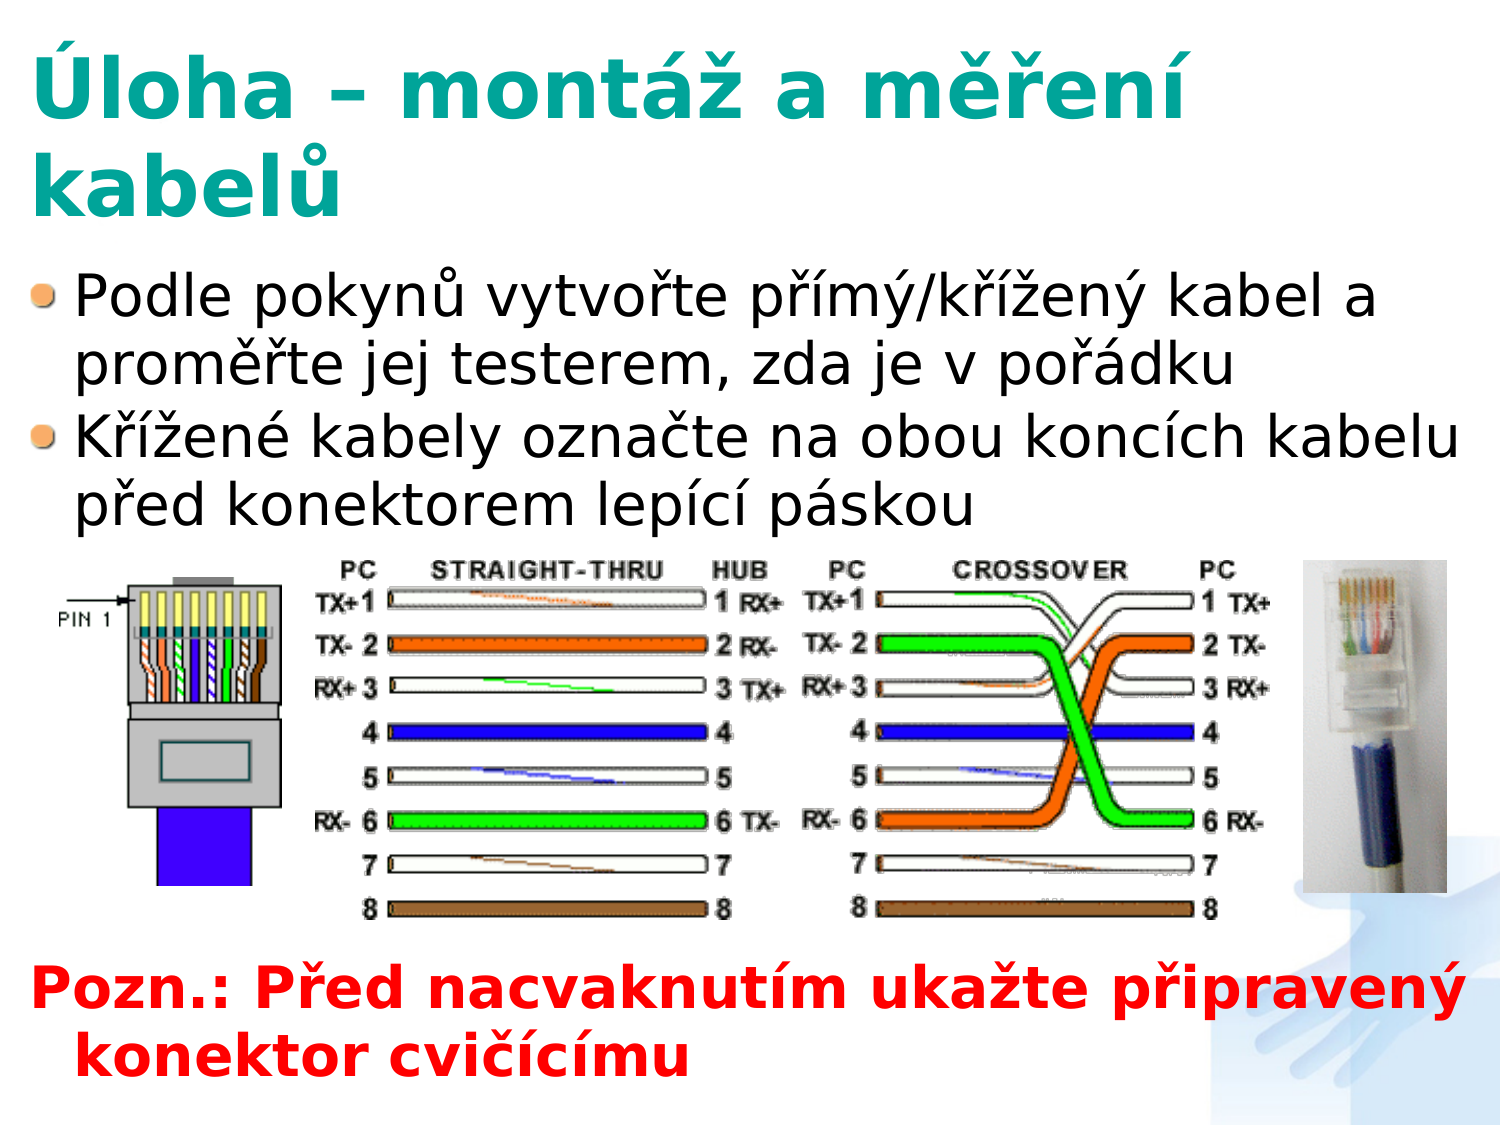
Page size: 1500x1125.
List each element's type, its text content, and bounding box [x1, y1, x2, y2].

list Podle pokynů vytvořte přímý/křížený kabel a proměřte jej testerem, zda je v pořádku Křížené kabely označte na obou koncích kabelu před konektorem lepící páskou Pozn.: Před nacvaknutím ukažte připravený konektor cvičícímu [29, 262, 1477, 1125]
picture [315, 560, 1270, 920]
picture [0, 0, 1500, 1125]
picture [1303, 560, 1447, 893]
picture [59, 577, 282, 886]
title Úloha – montáž a měření kabelů [29, 21, 1477, 257]
